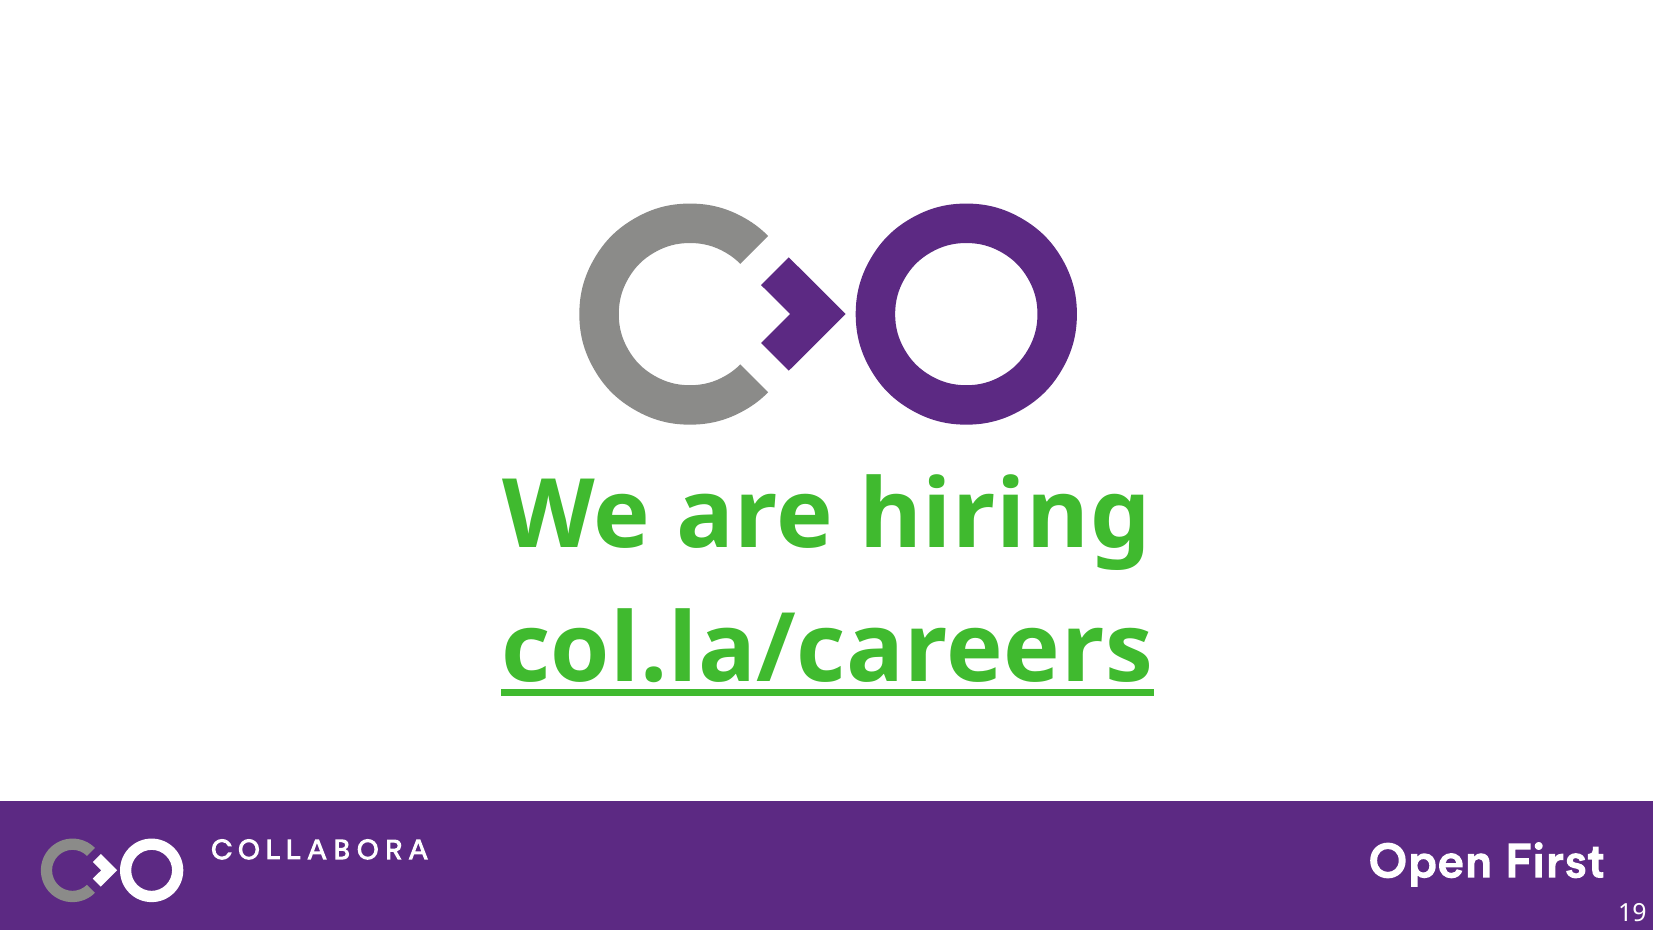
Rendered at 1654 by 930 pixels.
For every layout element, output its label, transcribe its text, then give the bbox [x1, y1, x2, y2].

text_box [855, 203, 1077, 425]
text_box [579, 203, 769, 425]
text_box [761, 257, 846, 371]
title We are hiring col.la/careers [41, 471, 1614, 717]
